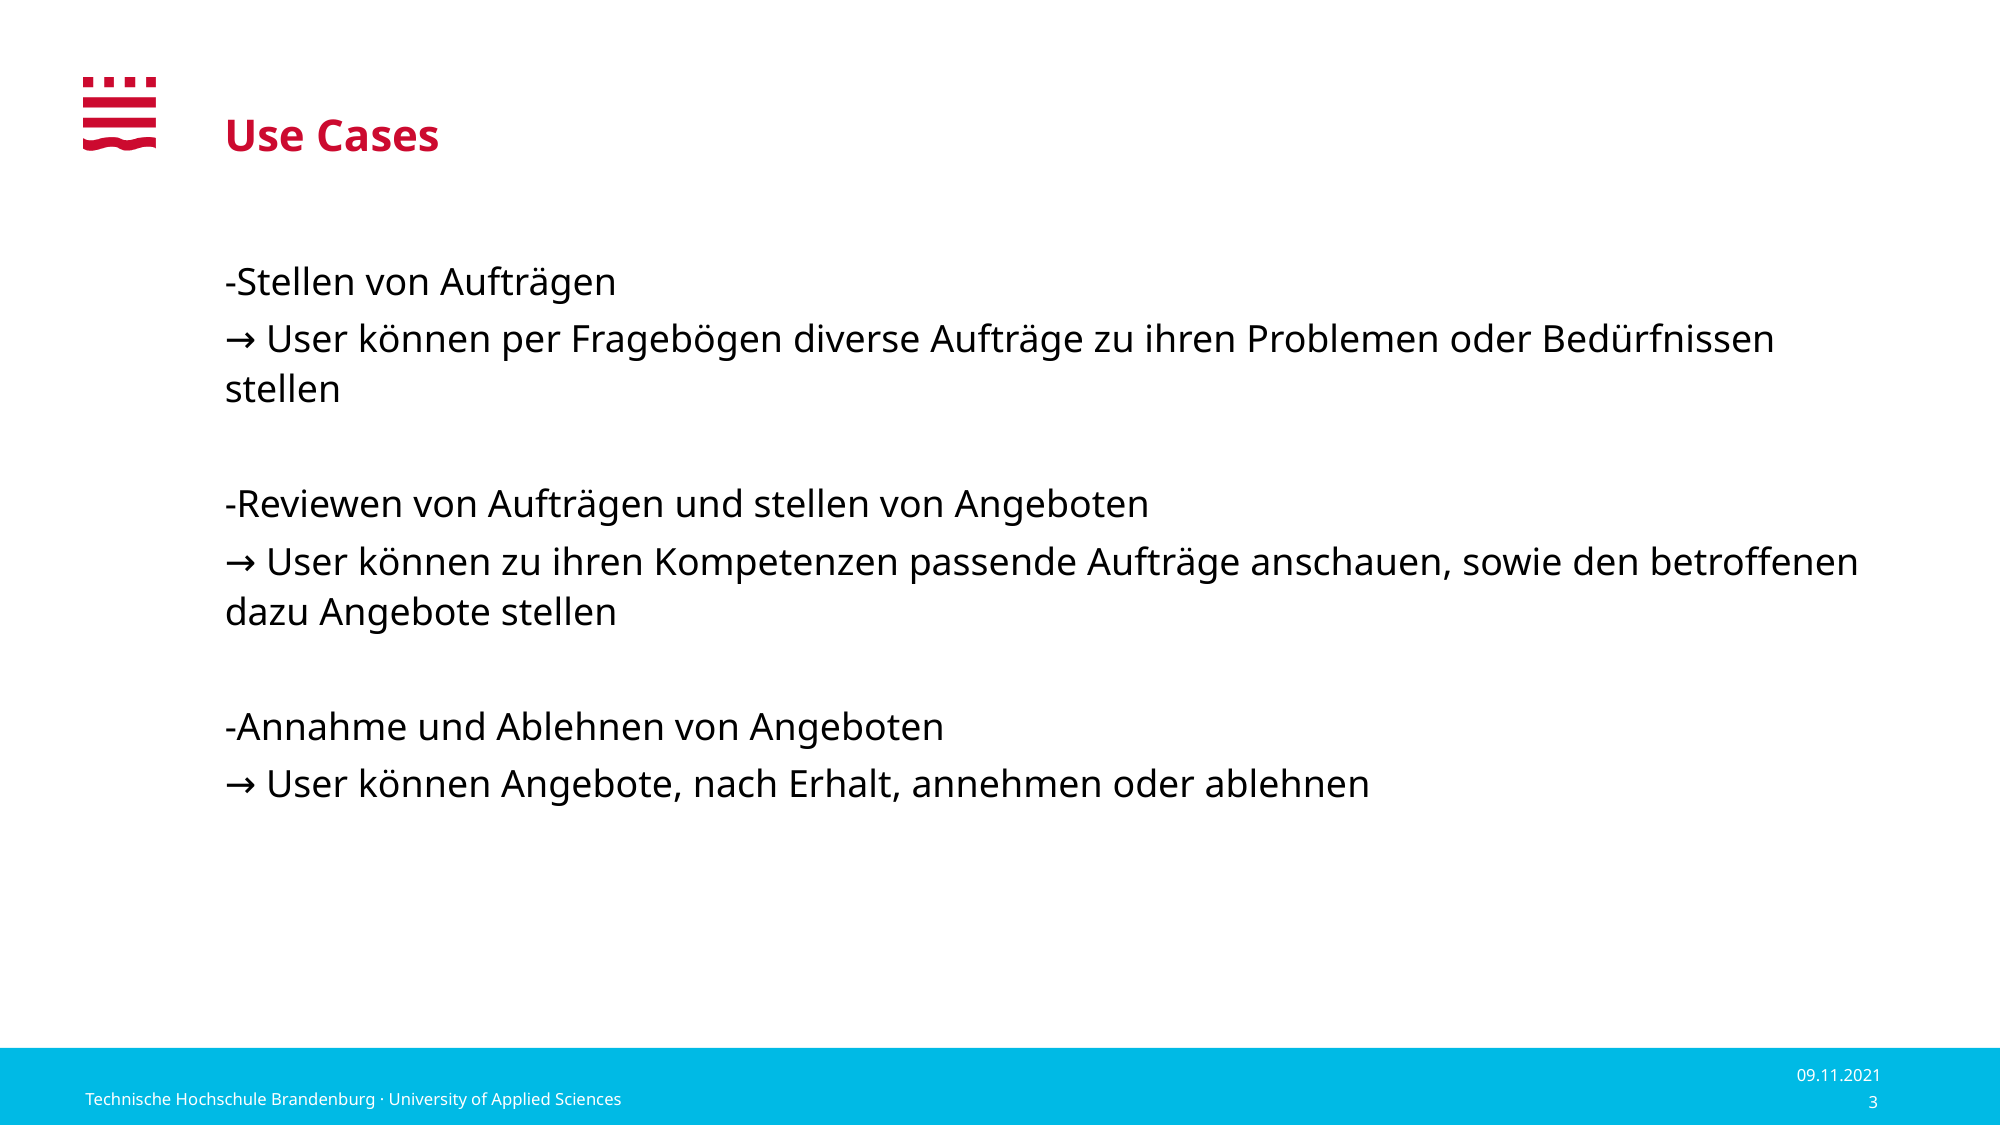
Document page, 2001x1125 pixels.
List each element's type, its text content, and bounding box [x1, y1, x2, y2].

slide_number 09.11.2021 [1652, 1057, 1897, 1118]
title Use Cases [209, 100, 1882, 213]
list -Stellen von Aufträgen → User können per Fragebögen diverse Aufträge zu ihren Problemen oder Bedürfnissen stellen -Reviewen von Aufträgen und stellen von Angeboten → User können zu ihren Kompetenzen passende Aufträge anschauen, sowie den betroffenen dazu Angebote stellen -Annahme und Ablehnen von Angeboten → User können Angebote, nach Erhalt, annehmen oder ablehnen [209, 245, 1882, 947]
picture [34, 28, 380, 199]
